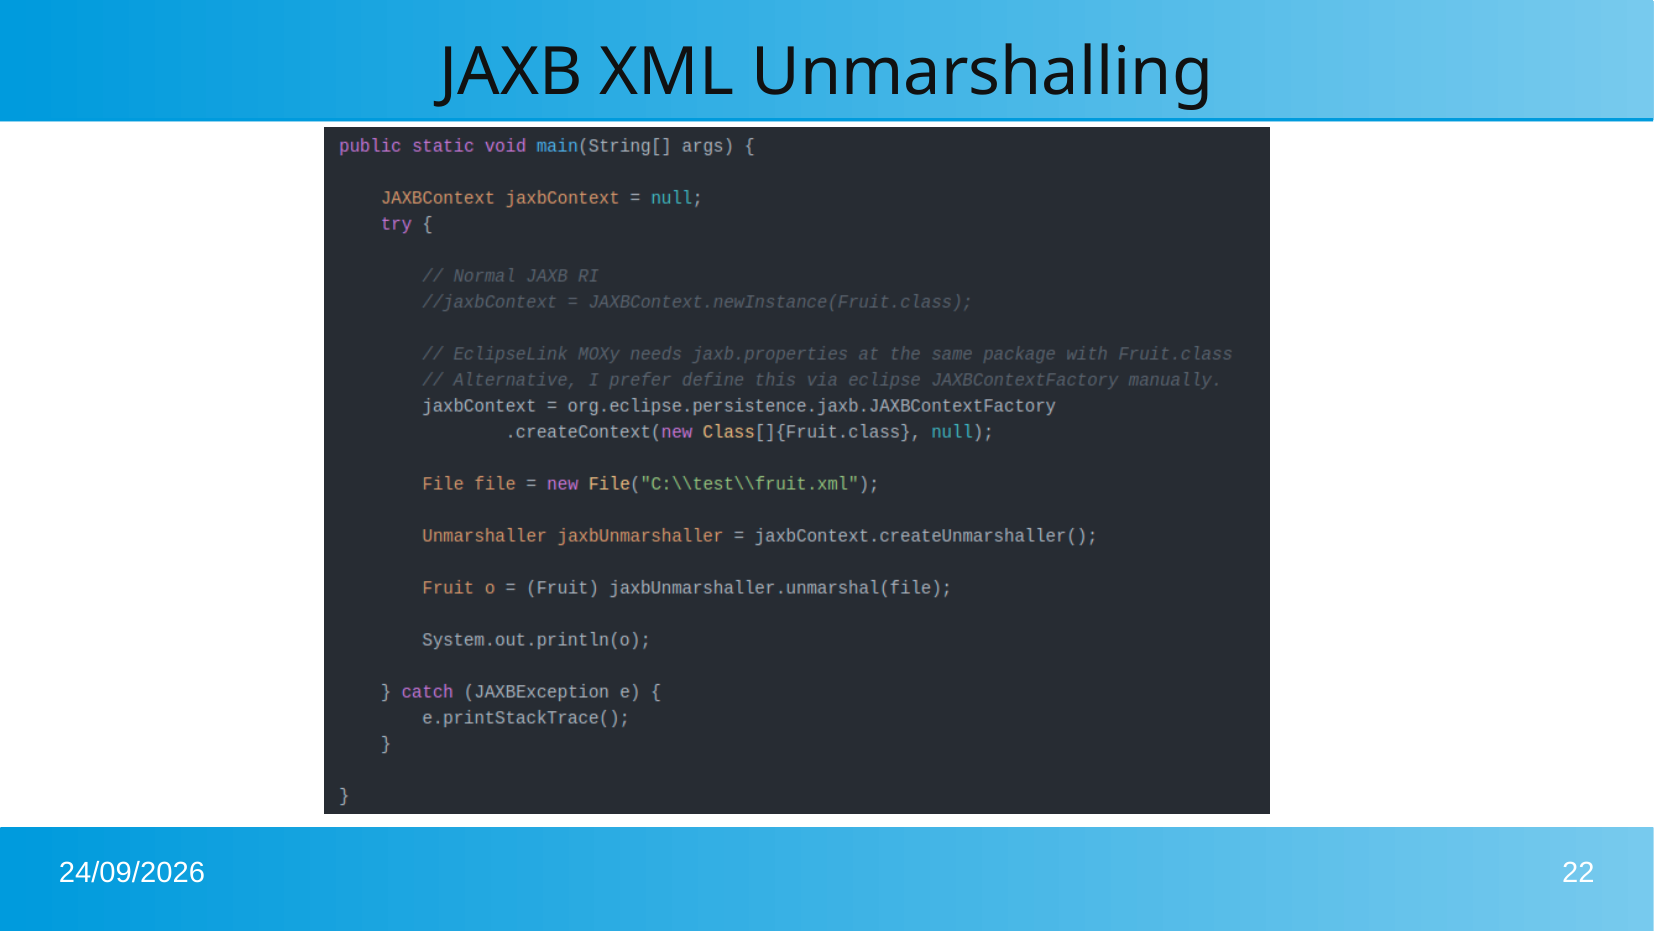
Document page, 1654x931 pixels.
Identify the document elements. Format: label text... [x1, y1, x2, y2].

title JAXB XML Unmarshalling [59, 29, 1595, 108]
picture [324, 127, 1270, 814]
